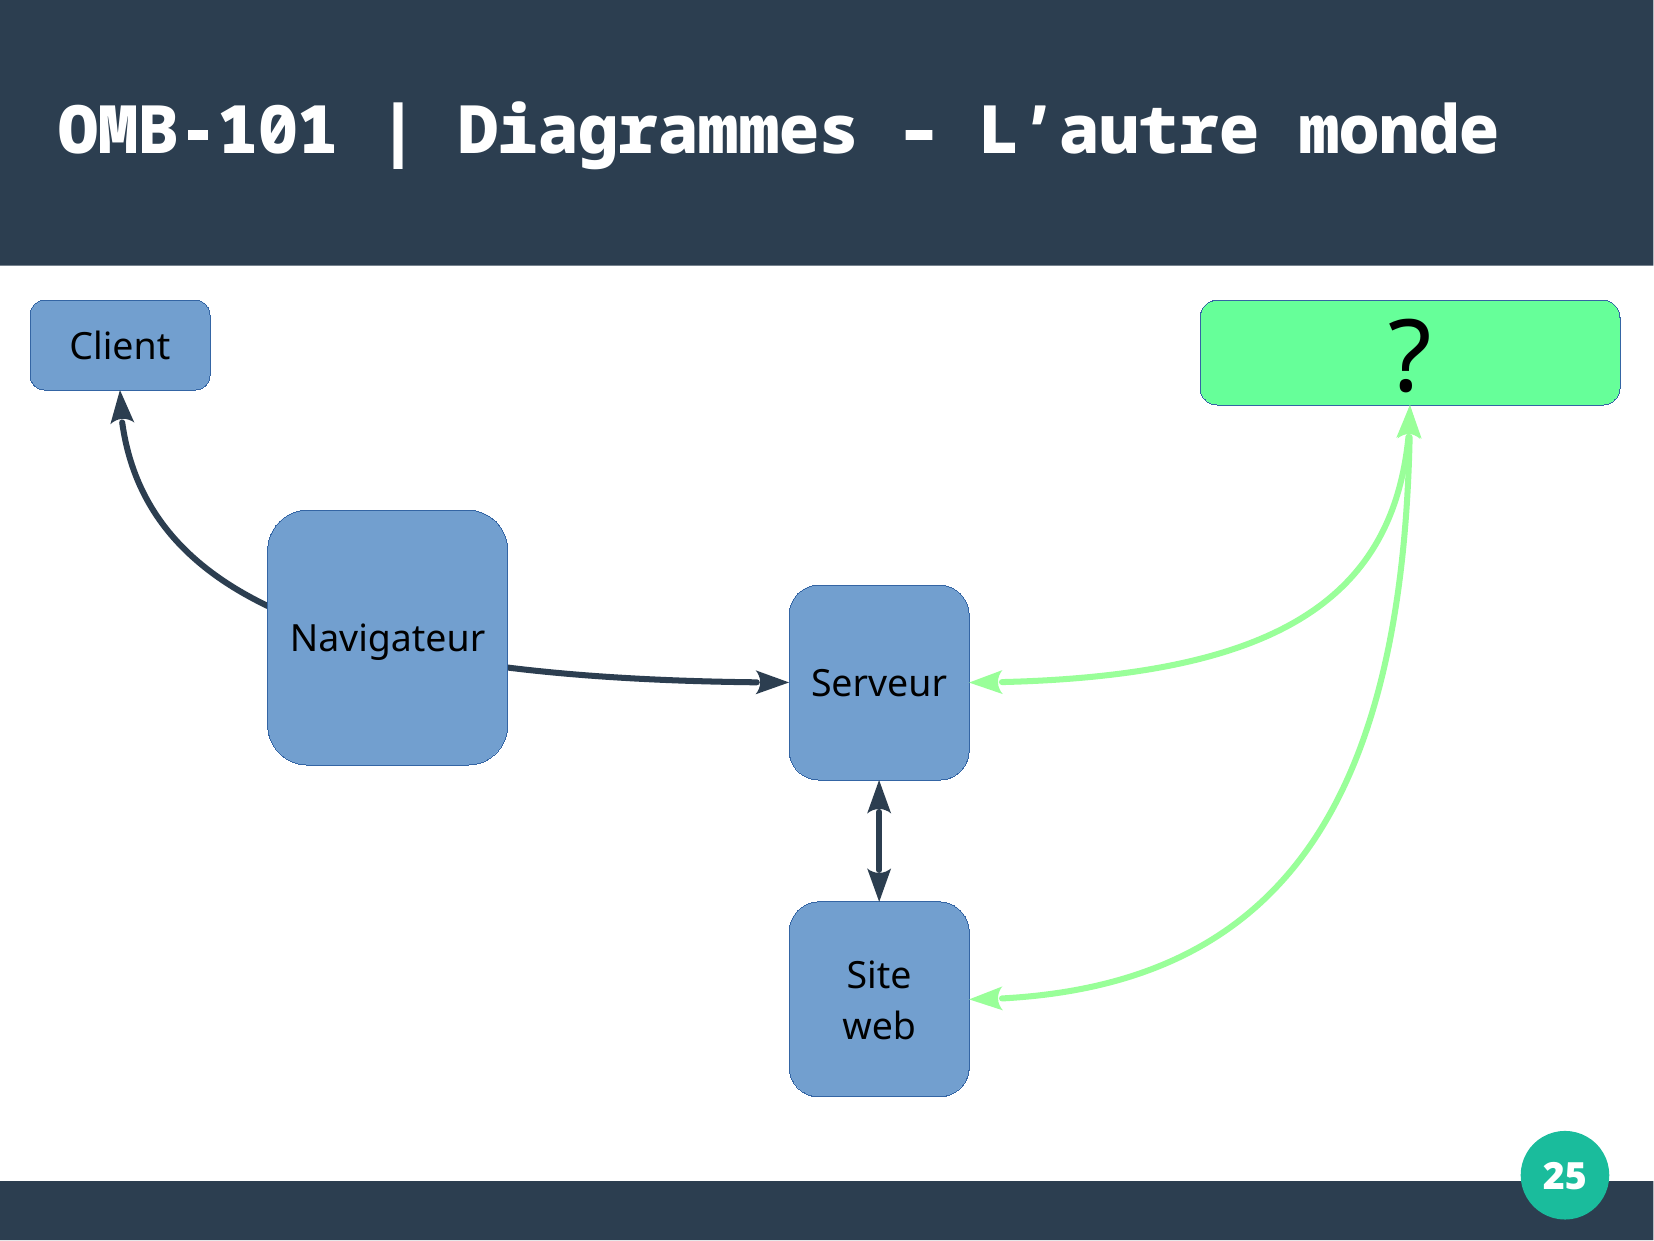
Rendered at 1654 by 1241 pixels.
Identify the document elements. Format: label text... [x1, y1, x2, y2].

title OMB-101 | Diagrammes – L’autre monde [59, 49, 1595, 207]
text_box ? [1200, 300, 1621, 406]
text_box Client [30, 300, 211, 391]
text_box Navigateur [267, 510, 508, 766]
text_box Site web [789, 901, 970, 1097]
text_box Serveur [789, 585, 970, 781]
